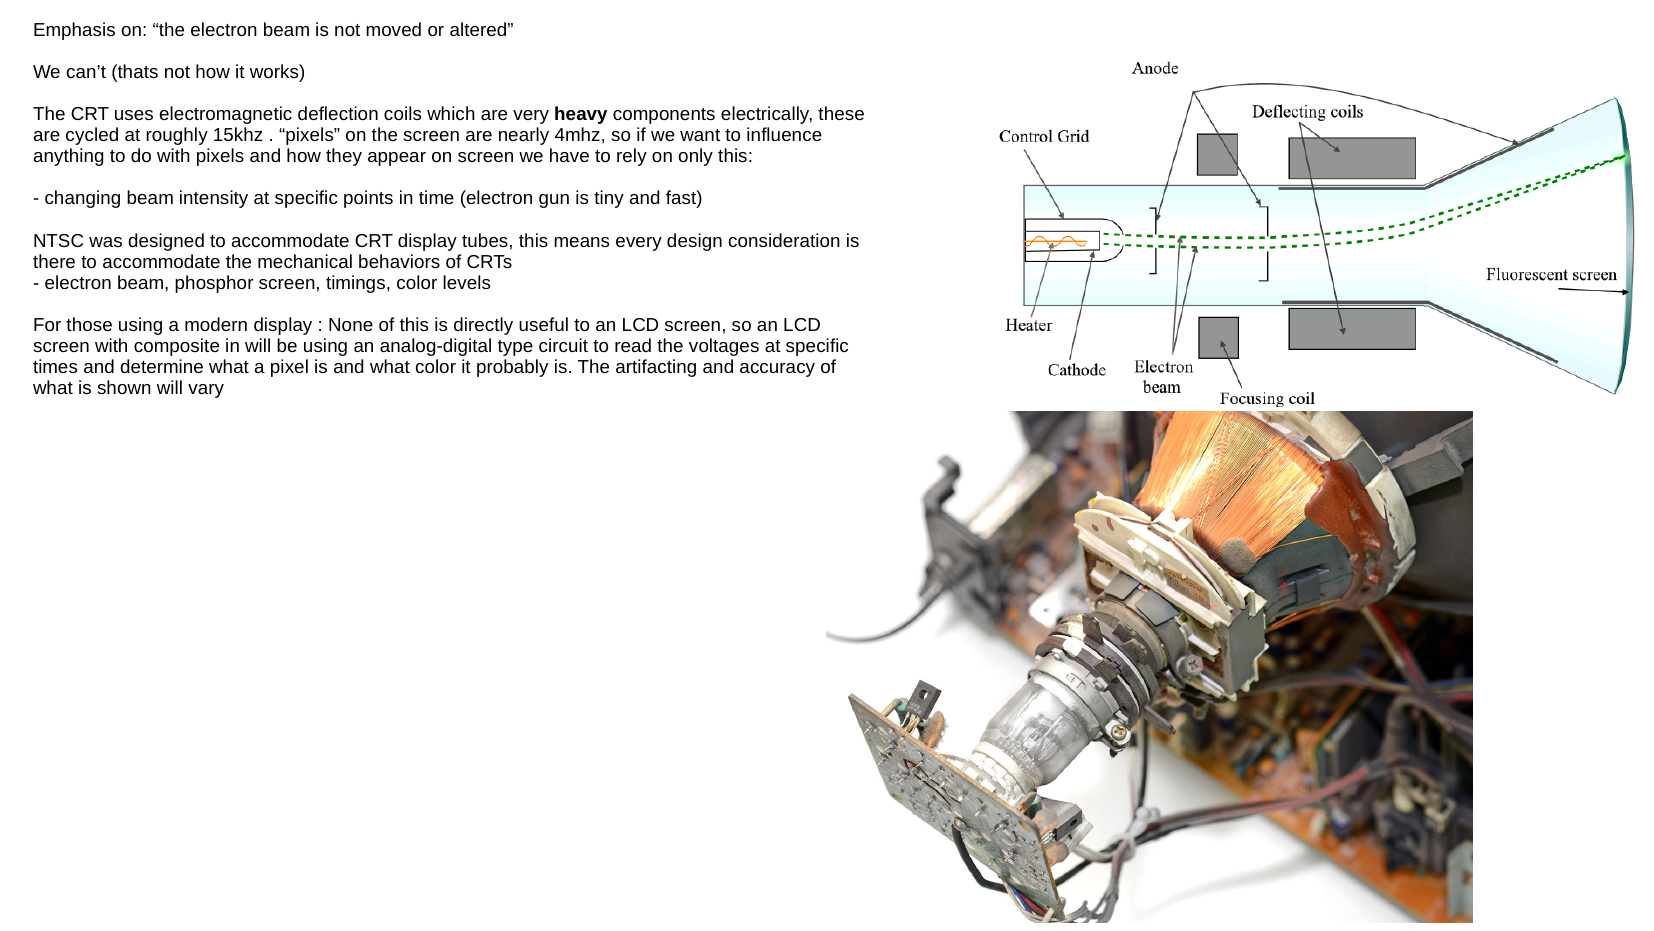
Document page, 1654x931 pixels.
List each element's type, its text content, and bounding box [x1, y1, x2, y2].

text_box Emphasis on: “the electron beam is not moved or altered” We can’t (thats not how it works) The CRT uses electromagnetic deflection coils which are very heavy components electrically, these are cycled at roughly 15khz . “pixels” on the screen are nearly 4mhz, so if we want to influence anything to do with pixels and how they appear on screen we have to rely on only this: - changing beam intensity at specific points in time (electron gun is tiny and fast) NTSC was designed to accommodate CRT display tubes, this means every design consideration is there to accommodate the mechanical behaviors of CRTs - electron beam, phosphor screen, timings, color levels For those using a modern display : None of this is directly useful to an LCD screen, so an LCD screen with composite in will be using an analog-digital type circuit to read the voltages at specific times and determine what a pixel is and what color it probably is. The artifacting and accuracy of what is shown will vary [18, 12, 880, 448]
picture [826, 411, 1473, 923]
picture [994, 30, 1636, 407]
